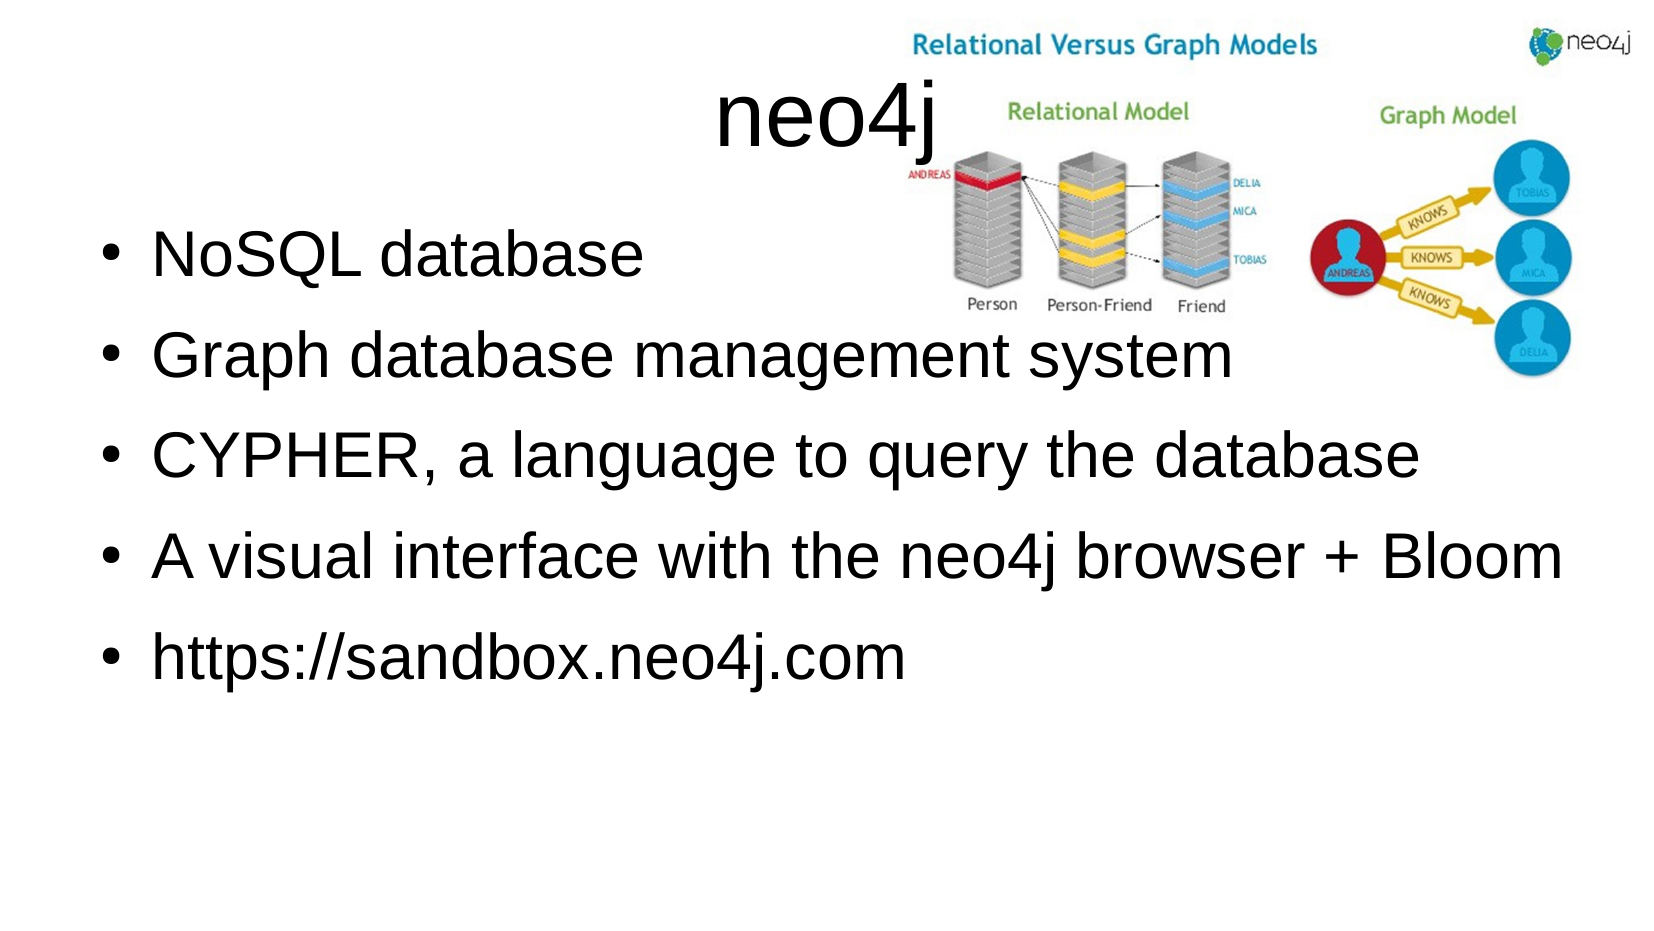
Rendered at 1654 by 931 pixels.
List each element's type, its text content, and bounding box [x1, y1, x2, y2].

picture [885, 0, 1654, 390]
list NoSQL database Graph database management system CYPHER, a language to query the database A visual interface with the neo4j browser + Bloom https://sandbox.neo4j.com [82, 217, 1571, 758]
picture [1510, 193, 1555, 202]
title neo4j [82, 37, 1571, 193]
